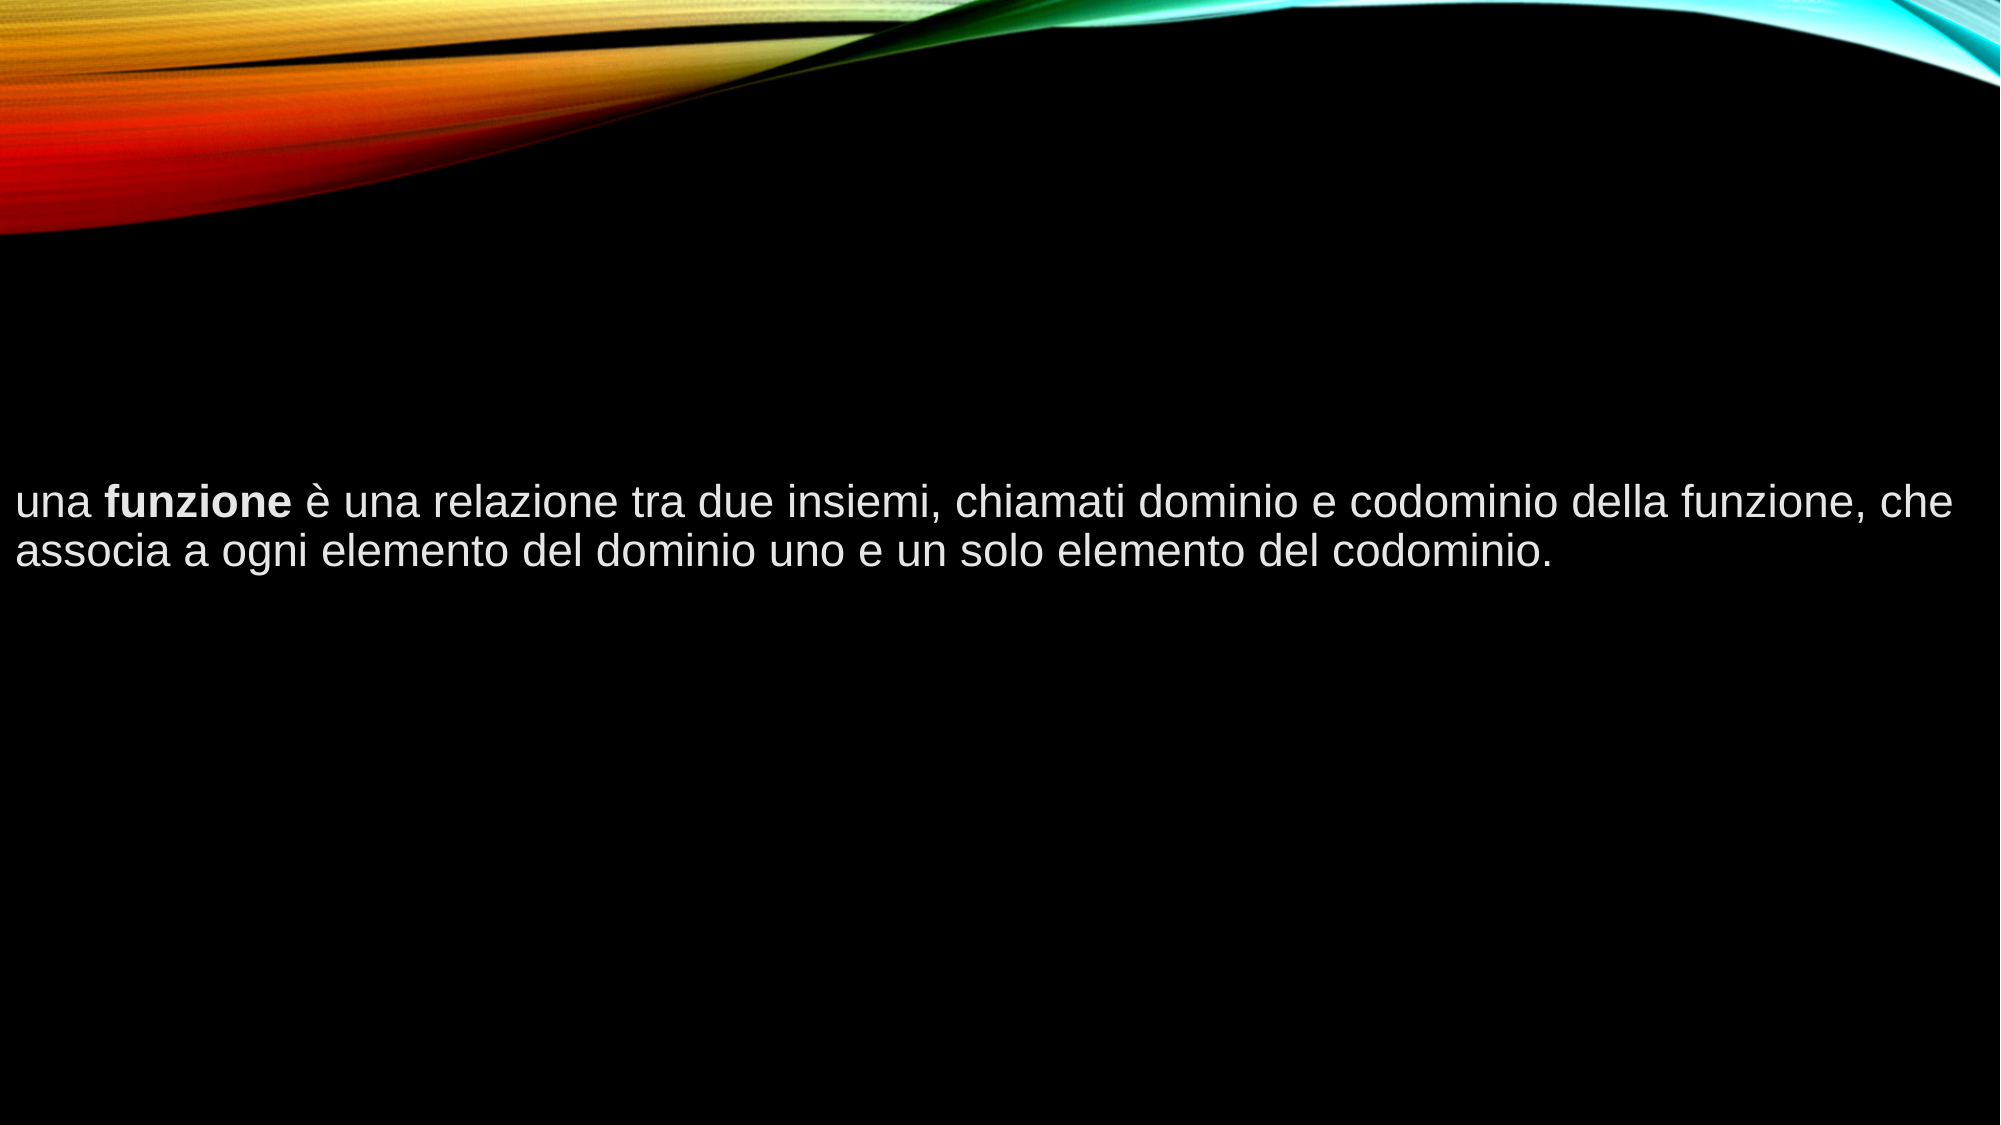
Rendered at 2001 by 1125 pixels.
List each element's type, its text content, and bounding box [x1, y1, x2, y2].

list una funzione è una relazione tra due insiemi, chiamati dominio e codominio della funzione, che associa a ogni elemento del dominio uno e un solo elemento del codominio. [0, 0, 2000, 1125]
